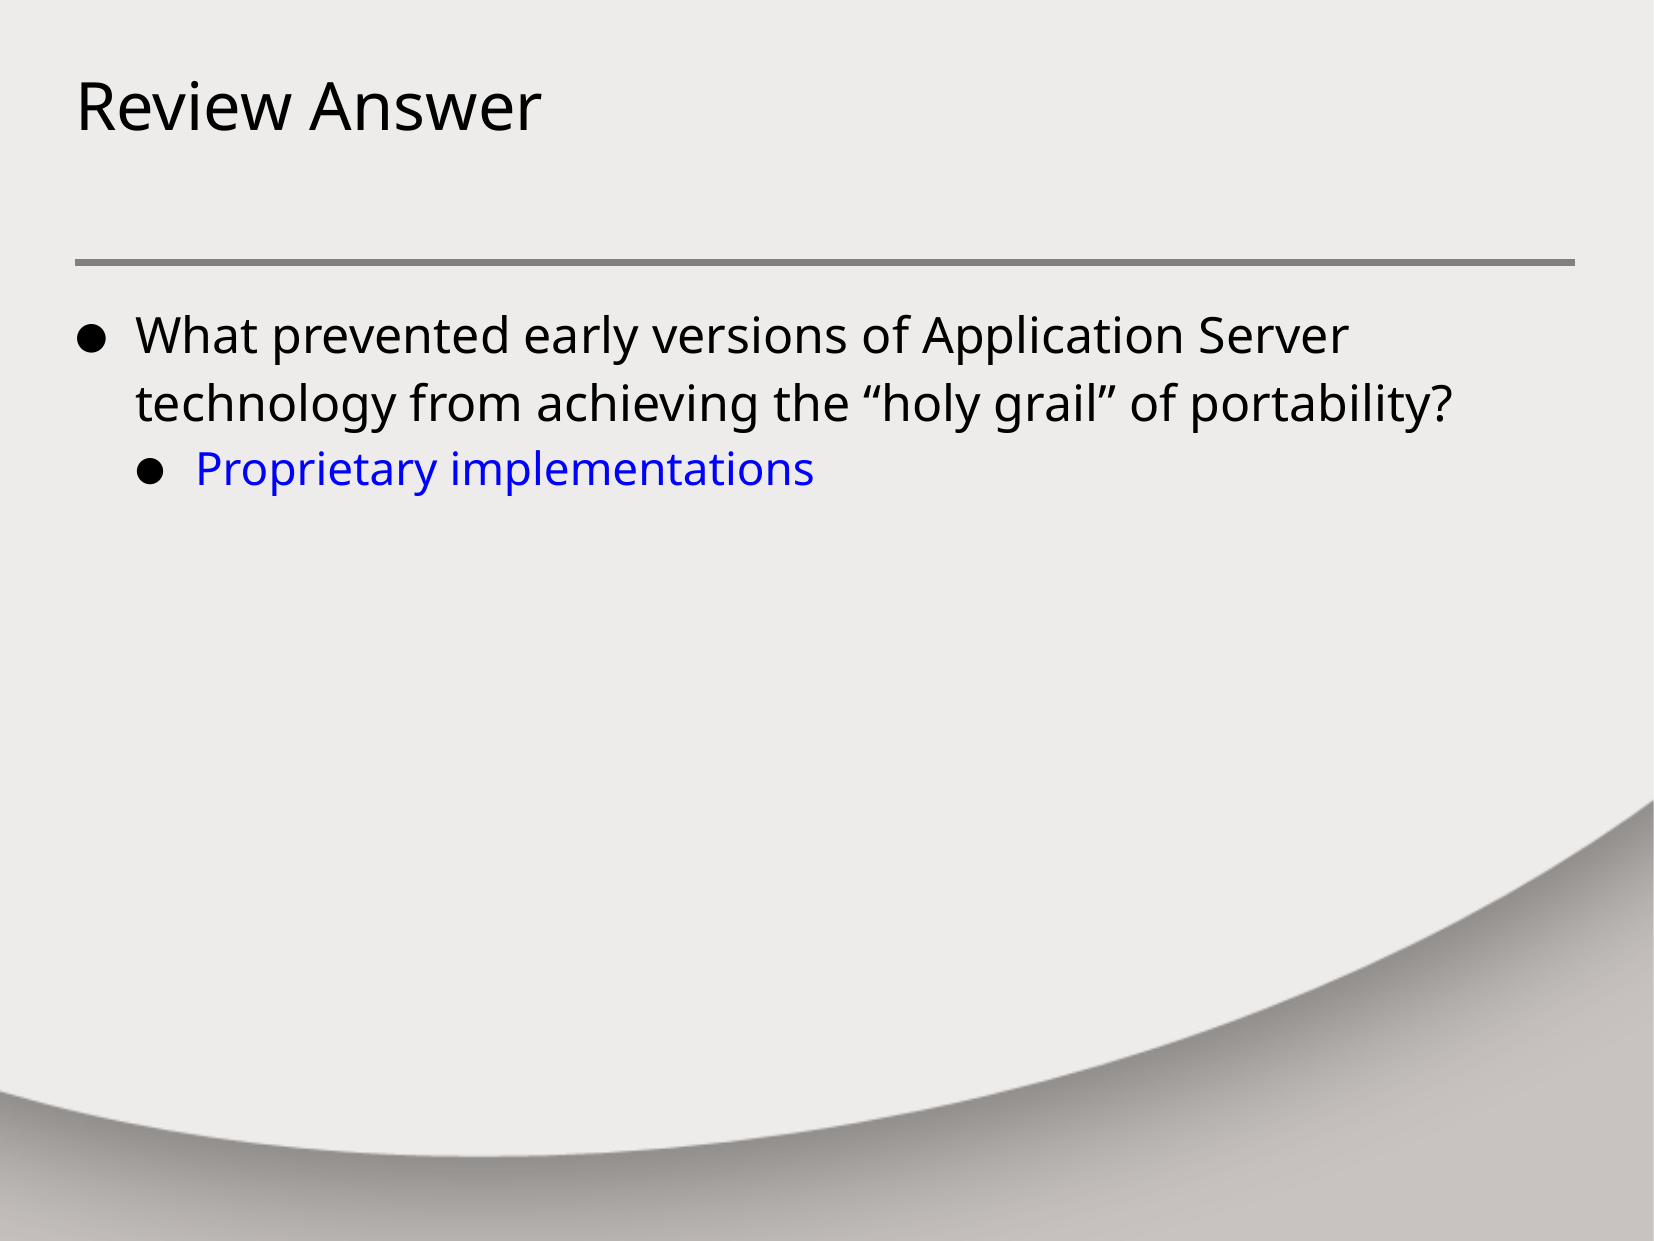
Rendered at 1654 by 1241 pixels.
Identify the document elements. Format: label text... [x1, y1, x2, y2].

title Review Answer [75, 75, 1576, 226]
list What prevented early versions of Application Server technology from achieving the “holy grail” of portability? Proprietary implementations [75, 300, 1576, 1163]
picture [0, 0, 1654, 1241]
